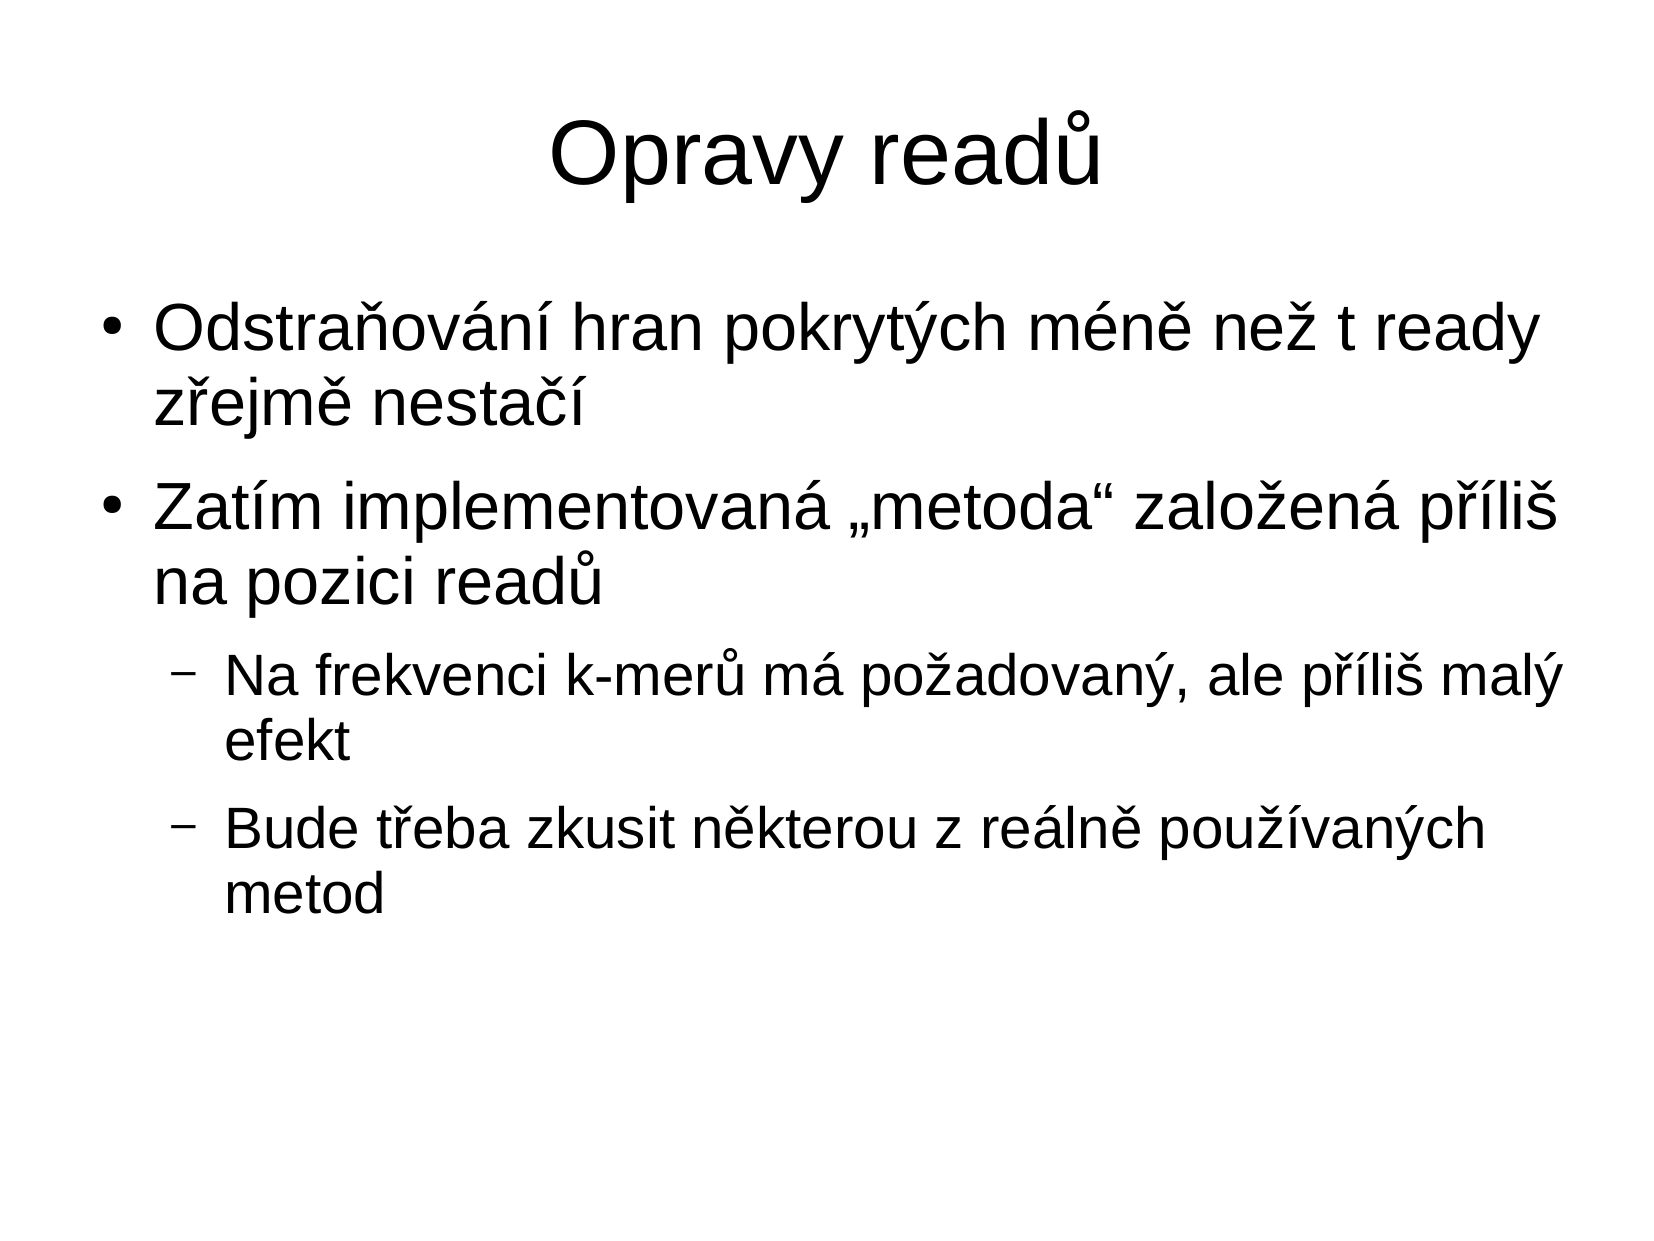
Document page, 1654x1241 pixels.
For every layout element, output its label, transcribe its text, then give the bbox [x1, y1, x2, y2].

list Odstraňování hran pokrytých méně než t ready zřejmě nestačí Zatím implementovaná „metoda“ založená příliš na pozici readů Na frekvenci k-merů má požadovaný, ale příliš malý efekt Bude třeba zkusit některou z reálně používaných metod [82, 290, 1571, 1010]
title Opravy readů [82, 49, 1571, 257]
